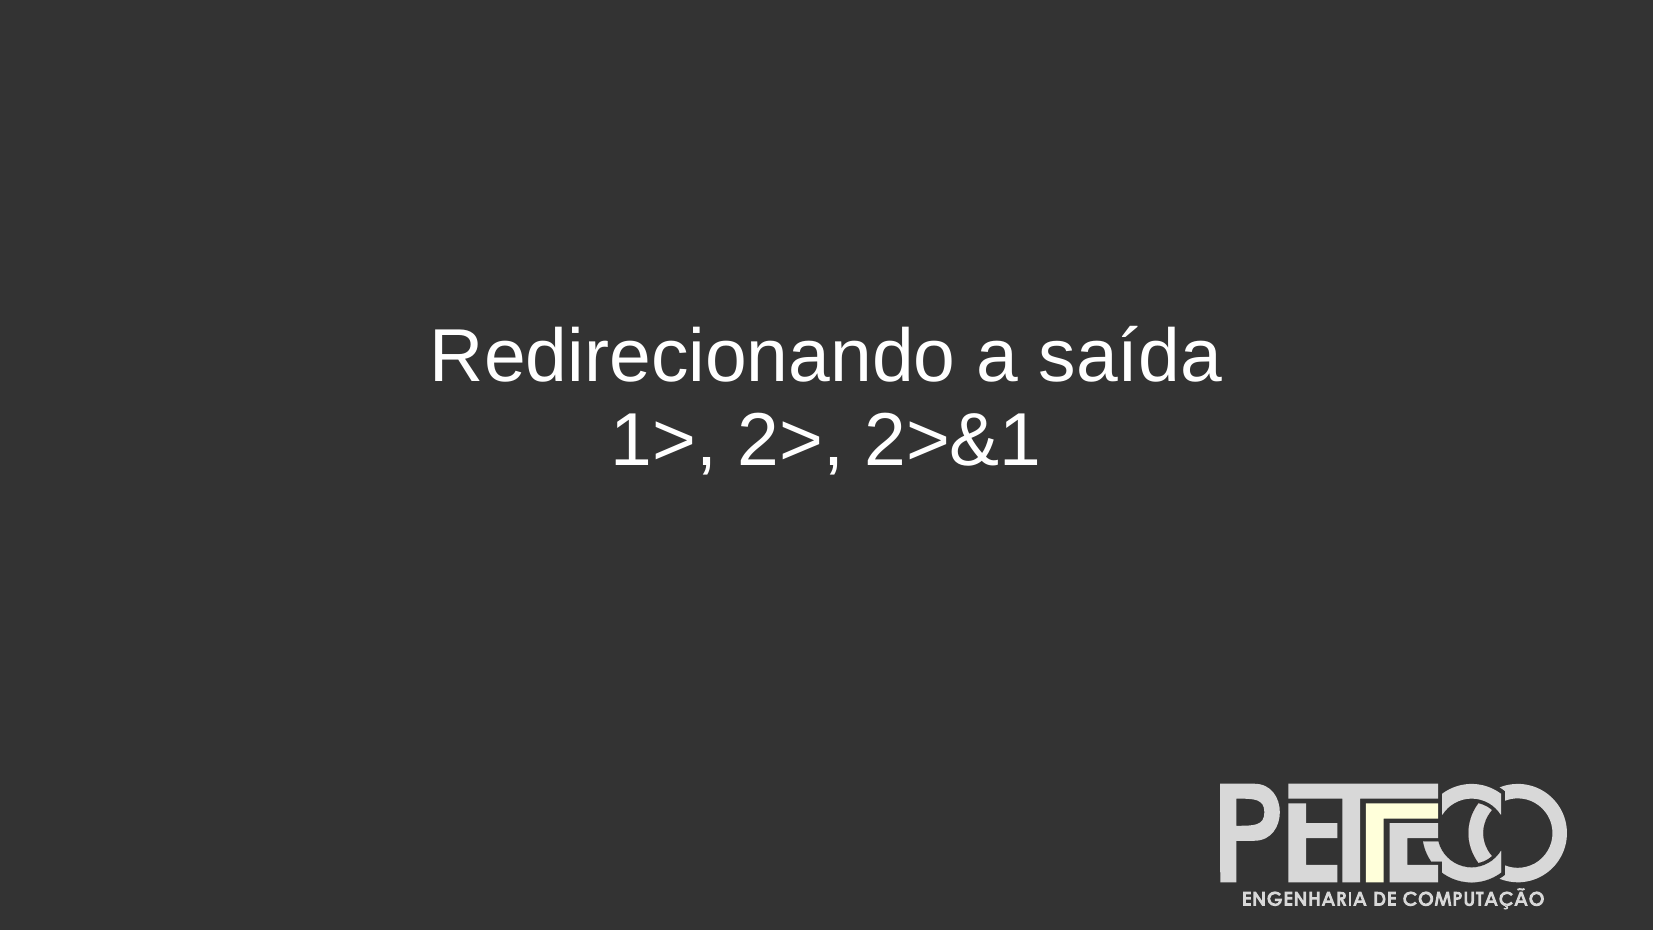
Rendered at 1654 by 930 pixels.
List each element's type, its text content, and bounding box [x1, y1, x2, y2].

subtitle Redirecionando a saída 1>, 2>, 2>&1 [82, 37, 1571, 757]
